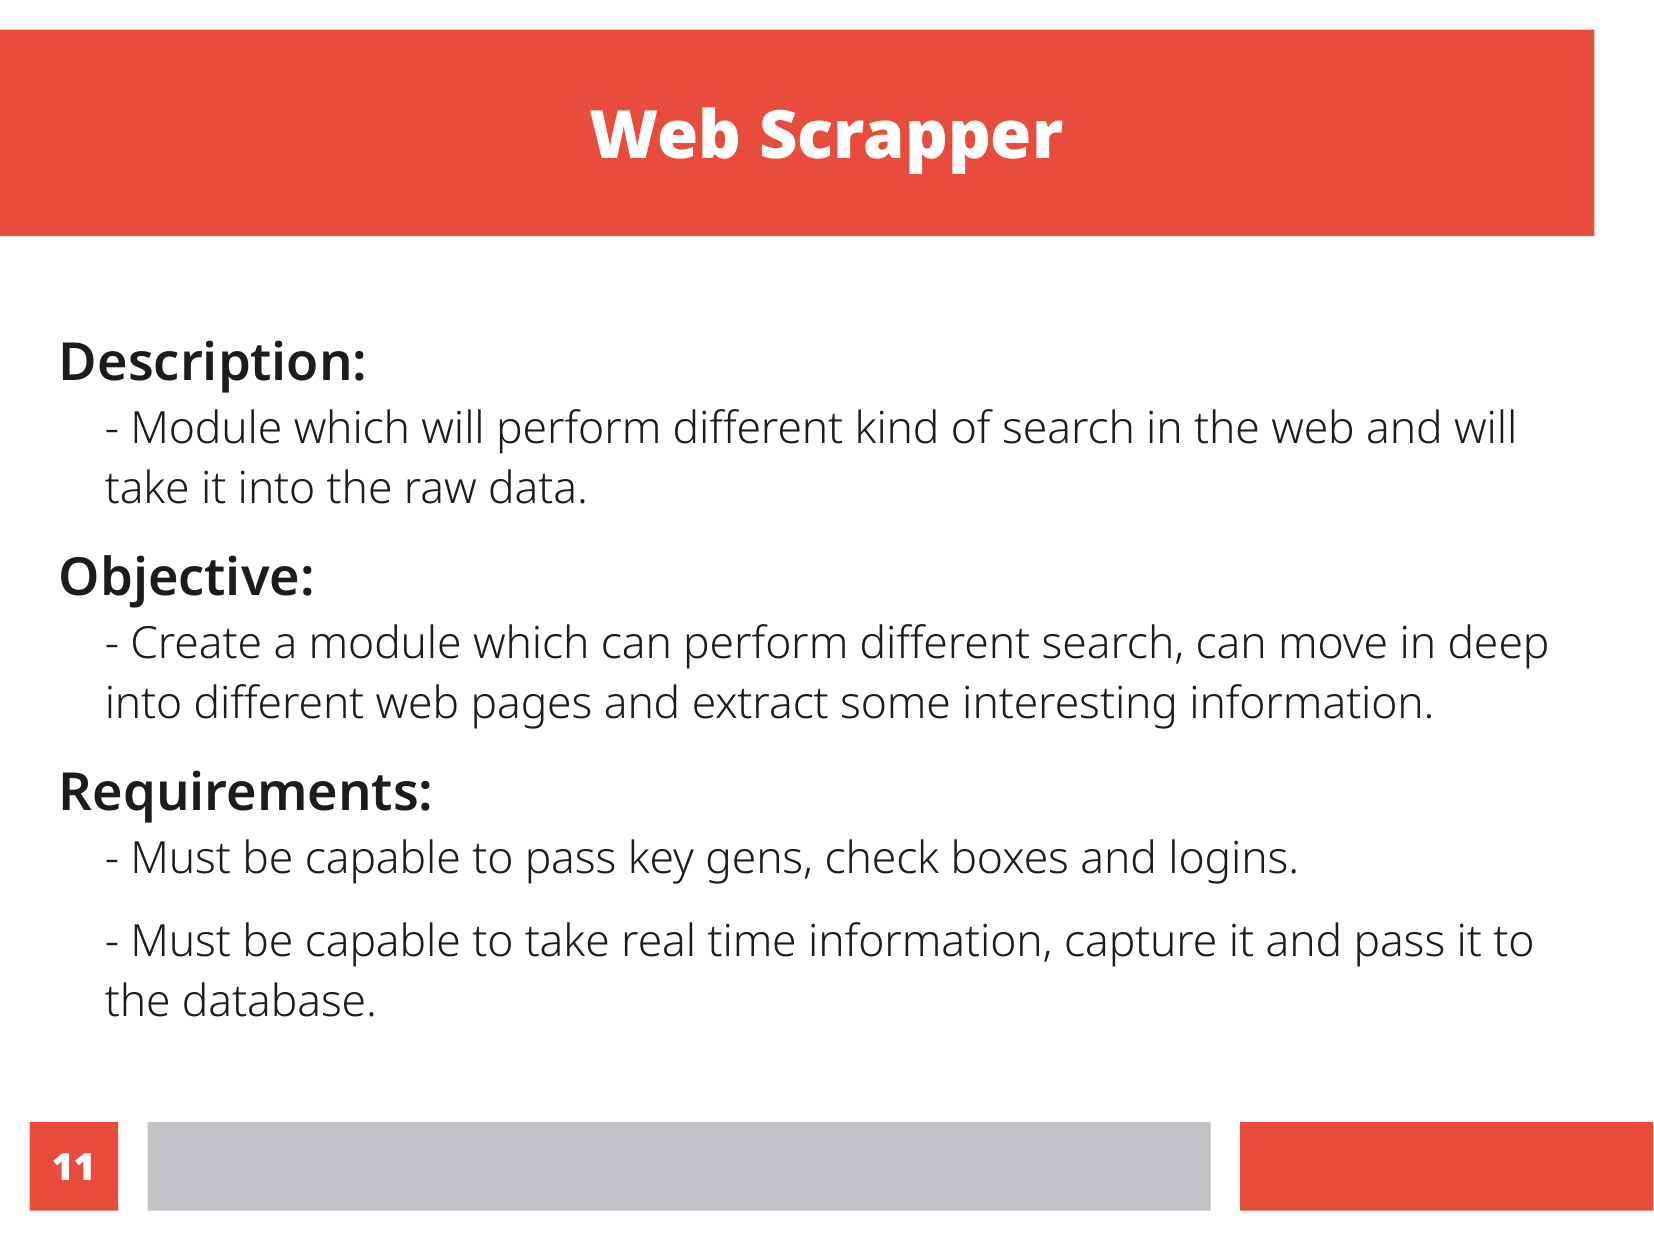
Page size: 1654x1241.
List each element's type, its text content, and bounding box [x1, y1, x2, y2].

title Web Scrapper [59, 59, 1595, 207]
list Description: - Module which will perform different kind of search in the web and will take it into the raw data. Objective: - Create a module which can perform different search, can move in deep into different web pages and extract some interesting information. Requirements: - Must be capable to pass key gens, check boxes and logins. - Must be capable to take real time information, capture it and pass it to the database. [59, 324, 1565, 1093]
